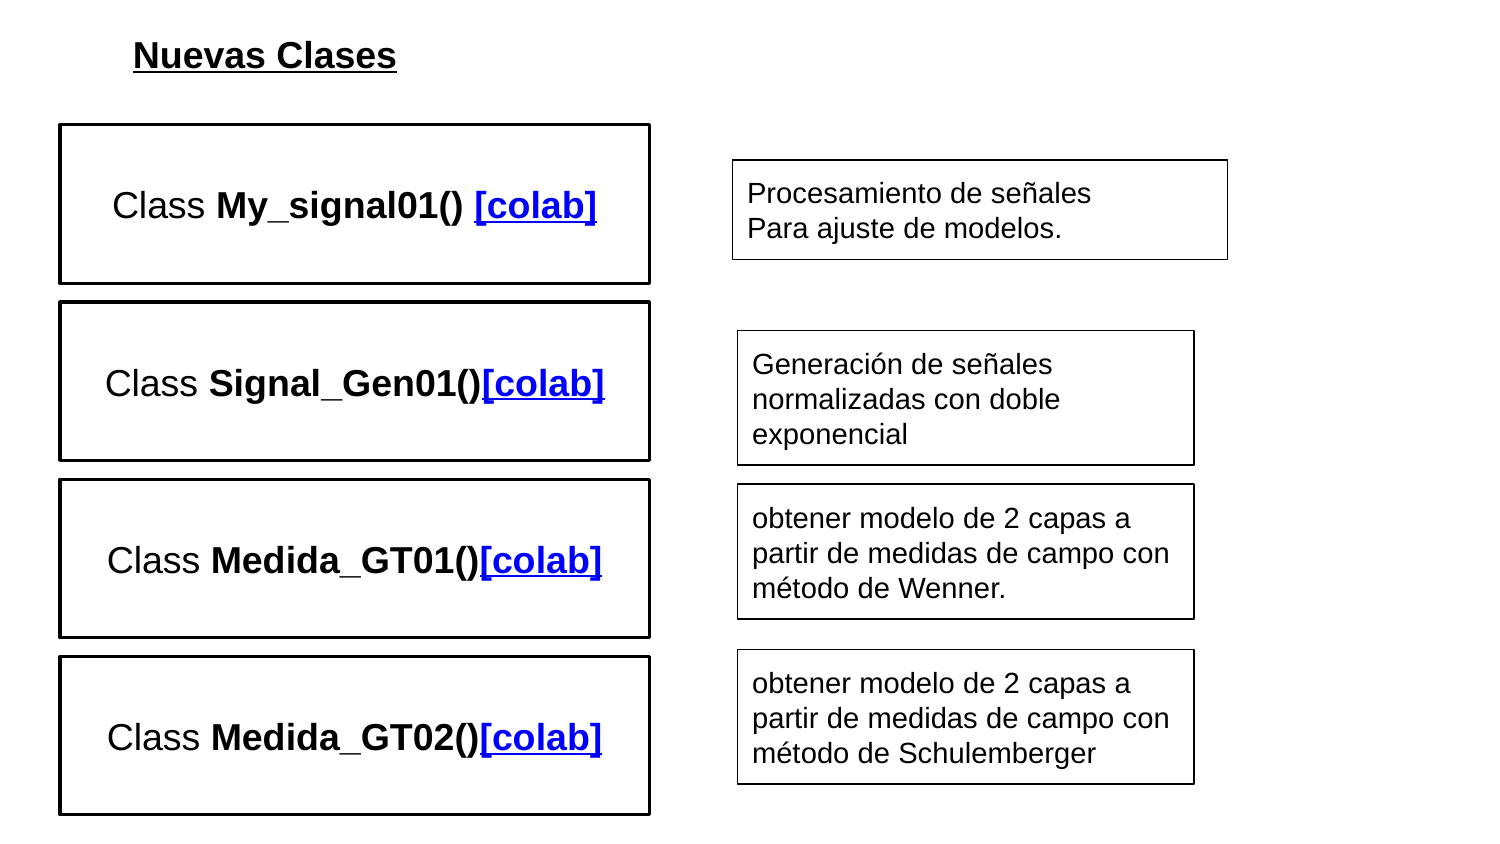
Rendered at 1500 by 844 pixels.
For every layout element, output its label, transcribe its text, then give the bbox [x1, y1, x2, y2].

text_box Class Signal_Gen01()[colab] [60, 301, 650, 461]
text_box obtener modelo de 2 capas a partir de medidas de campo con método de Schulemberger [737, 649, 1195, 785]
text_box Procesamiento de señales Para ajuste de modelos. [732, 159, 1228, 260]
text_box Class Medida_GT01()[colab] [60, 479, 650, 638]
text_box Class My_signal01() [colab] [60, 124, 650, 284]
text_box Class Medida_GT02()[colab] [60, 656, 650, 815]
text_box obtener modelo de 2 capas a partir de medidas de campo con método de Wenner. [737, 484, 1195, 619]
text_box Generación de señales normalizadas con doble exponencial [737, 330, 1195, 466]
text_box Nuevas Clases [118, 23, 591, 95]
